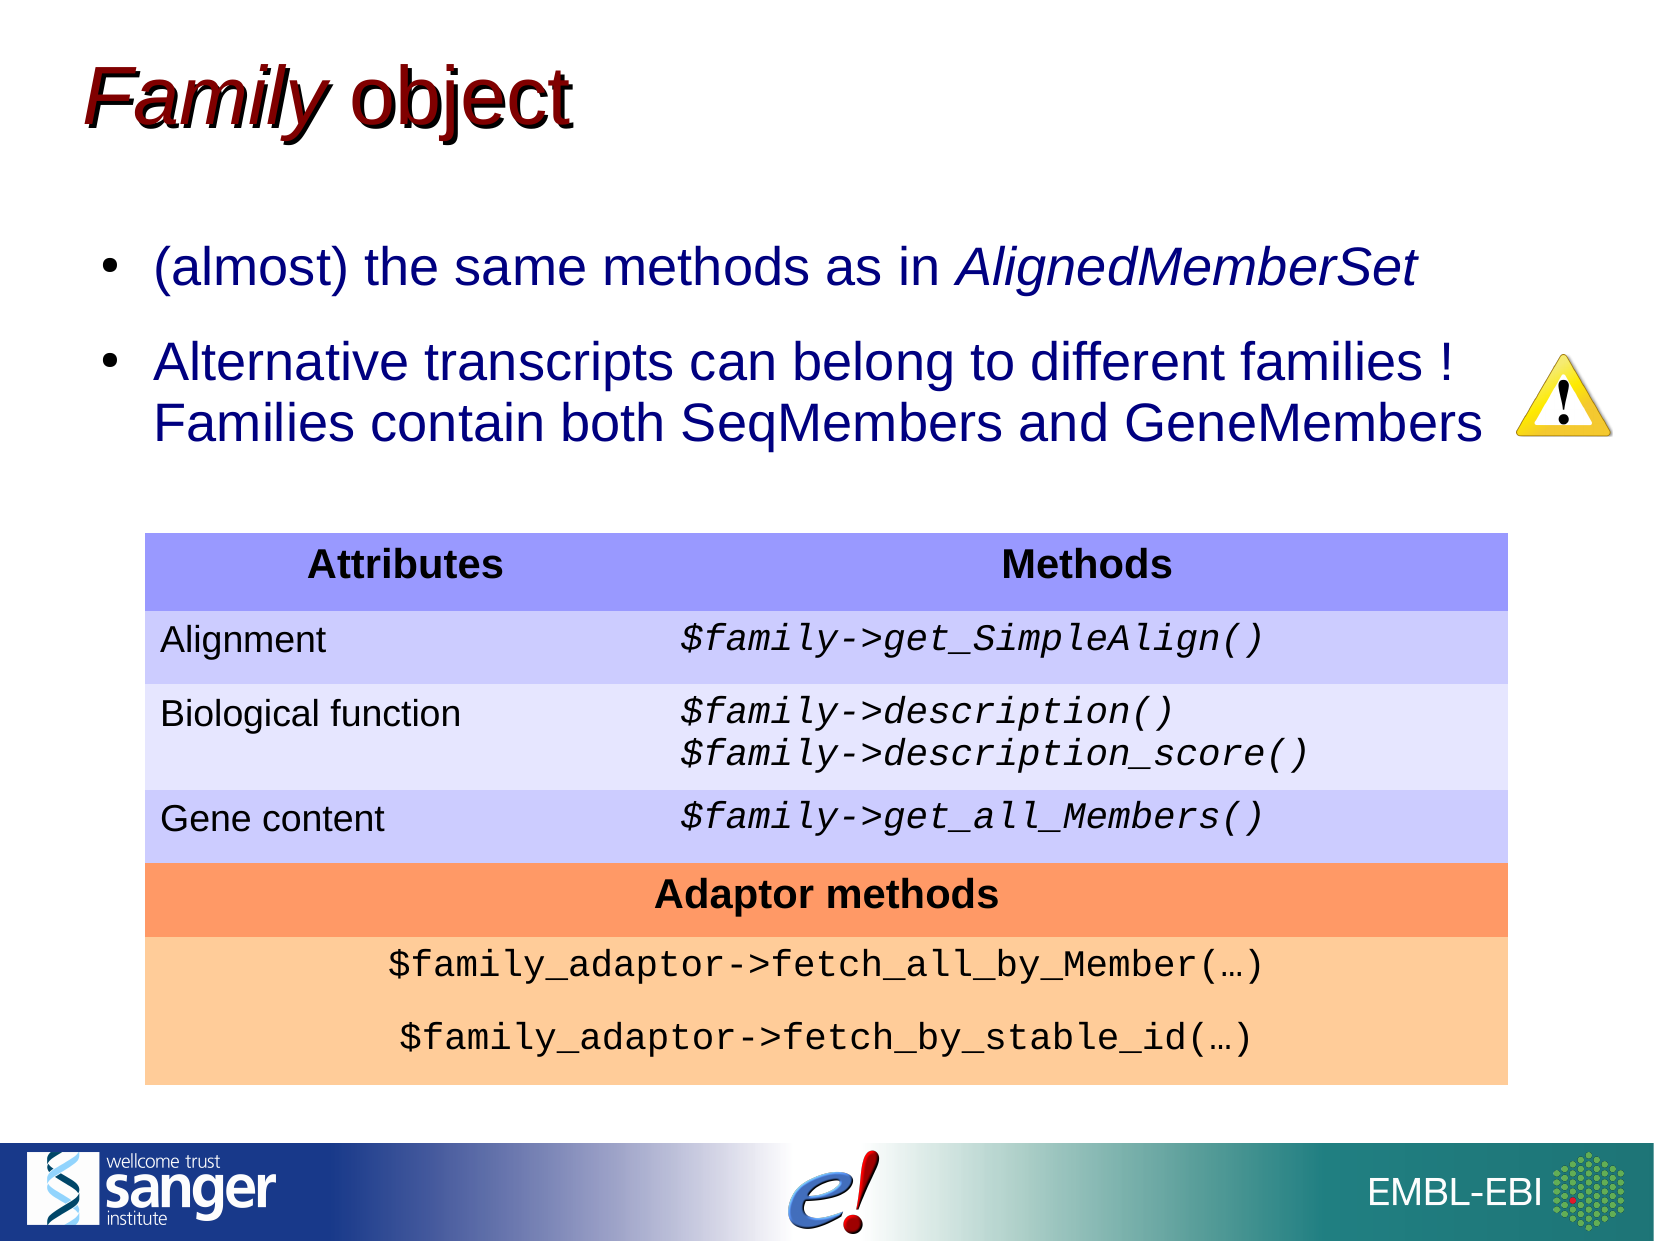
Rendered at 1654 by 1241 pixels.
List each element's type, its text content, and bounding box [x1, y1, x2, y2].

table_header Attributes [145, 533, 666, 611]
table_cell $family->get_SimpleAlign() [666, 611, 1508, 684]
list (almost) the same methods as in AlignedMemberSet Alternative transcripts can belong to different families ! Families contain both SeqMembers and GeneMembers [82, 236, 1595, 963]
table_cell Adaptor methods [145, 863, 1508, 937]
picture [1516, 354, 1613, 437]
table_cell Gene content [145, 790, 666, 863]
table_header Methods [666, 533, 1508, 611]
table_cell Biological function [145, 684, 666, 790]
title Family object [82, 49, 1571, 236]
table_cell $family->get_all_Members() [666, 790, 1508, 863]
table_cell Alignment [145, 611, 666, 684]
table_cell $family->description() $family->description_score() [666, 684, 1508, 790]
picture [0, 1143, 1654, 1241]
table_cell $family_adaptor->fetch_all_by_Member(…) [145, 937, 1508, 1011]
table_cell $family_adaptor->fetch_by_stable_id(…) [145, 1011, 1508, 1085]
